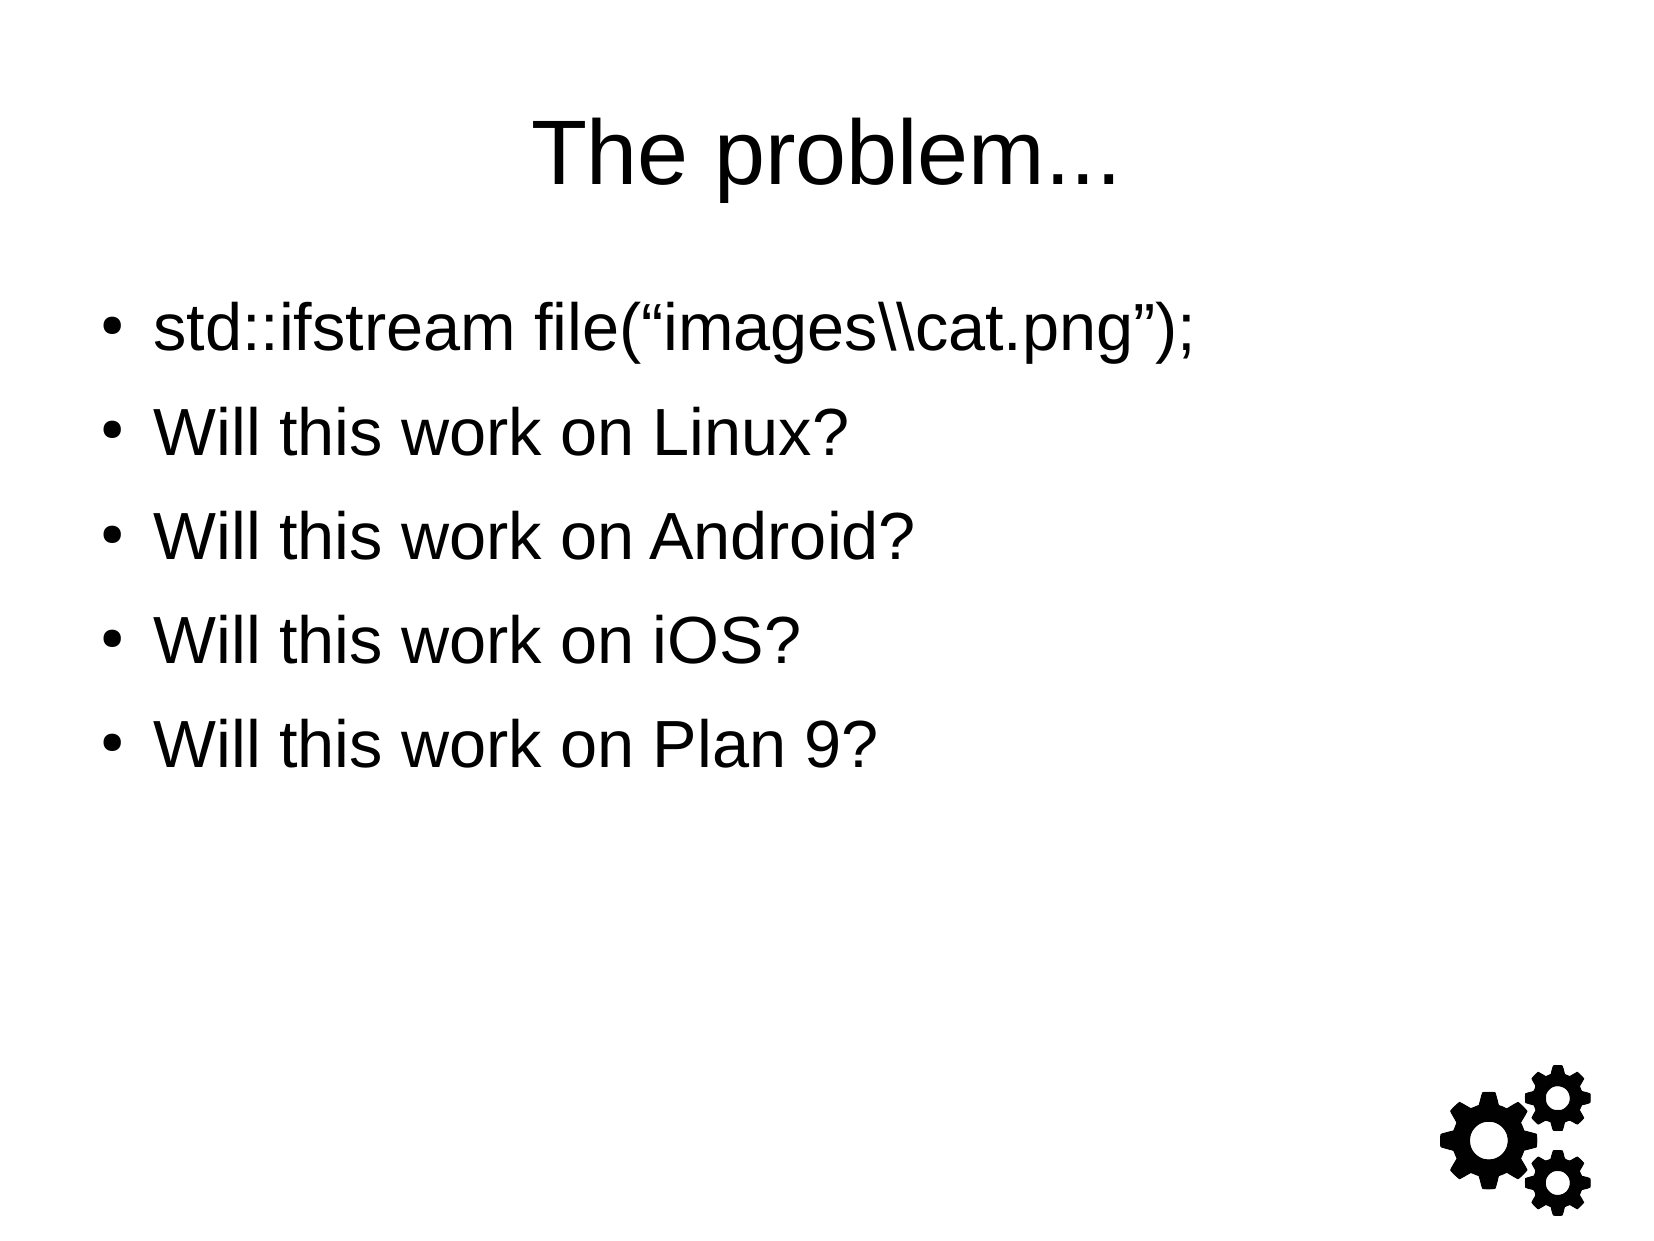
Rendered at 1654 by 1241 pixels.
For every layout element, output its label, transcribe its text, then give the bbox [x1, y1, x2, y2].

title The problem... [82, 49, 1571, 257]
picture [1440, 1065, 1591, 1216]
list std::ifstream file(“images\\cat.png”); Will this work on Linux? Will this work on Android? Will this work on iOS? Will this work on Plan 9? [82, 290, 1571, 1010]
